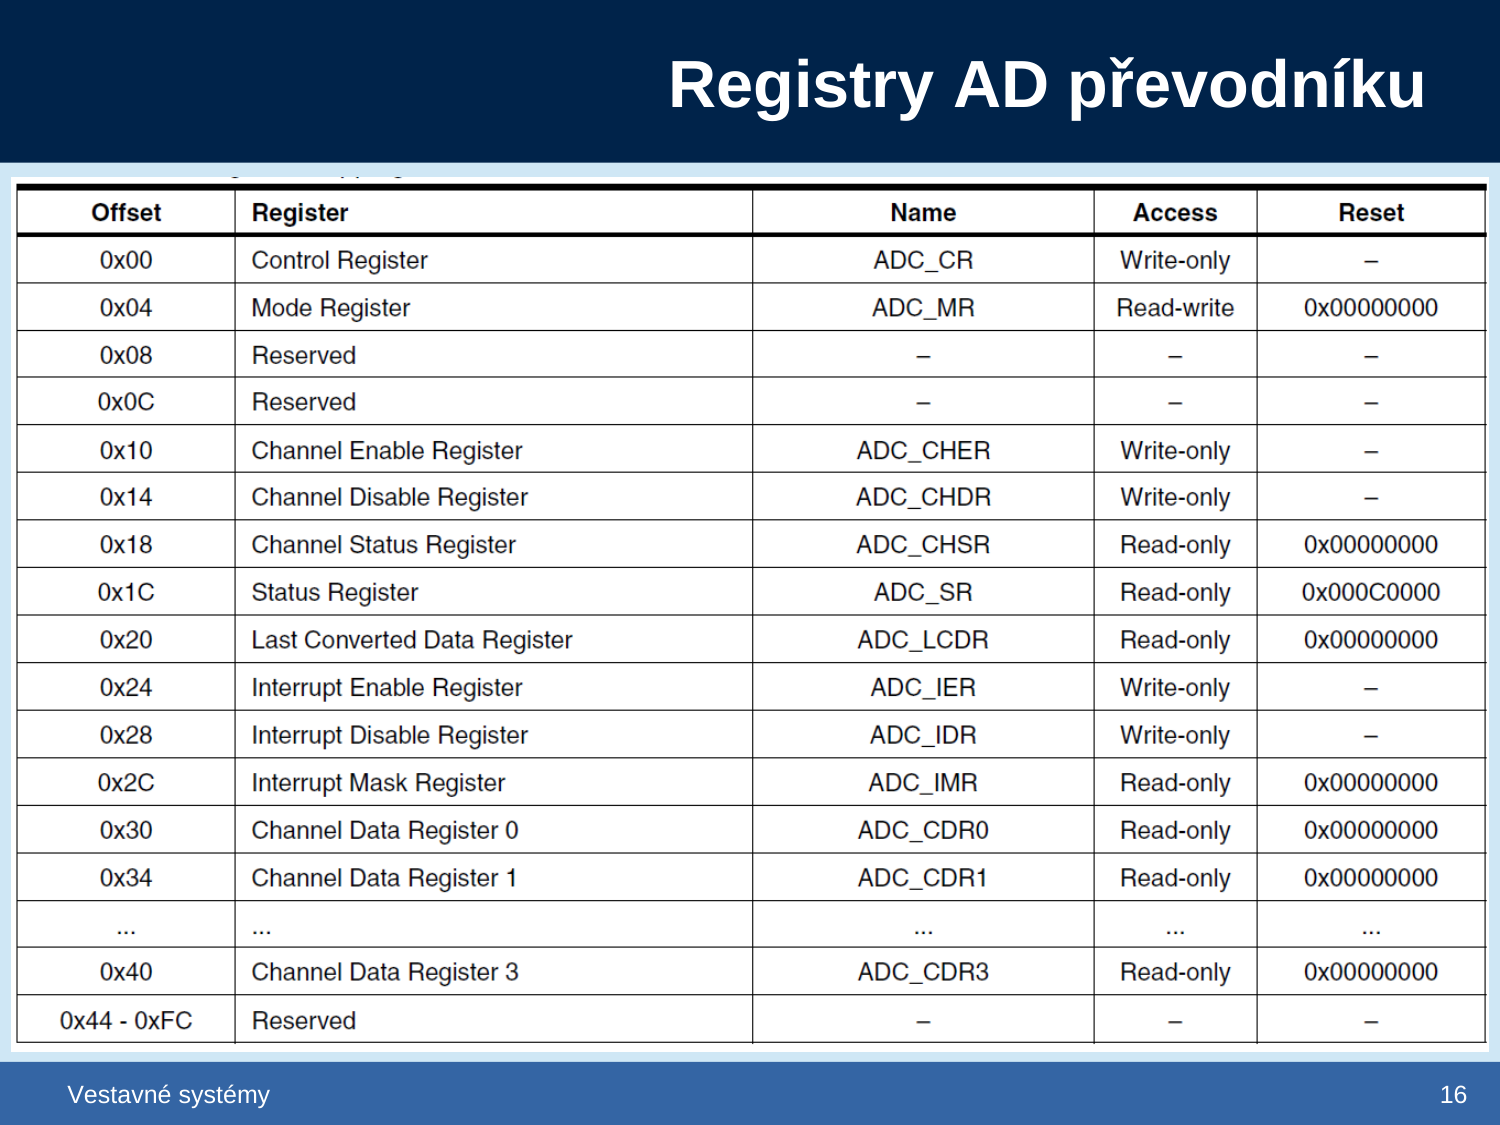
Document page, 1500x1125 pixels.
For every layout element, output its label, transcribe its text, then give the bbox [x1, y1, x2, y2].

title Registry AD převodníku [47, 0, 1443, 164]
picture [11, 177, 1489, 1052]
